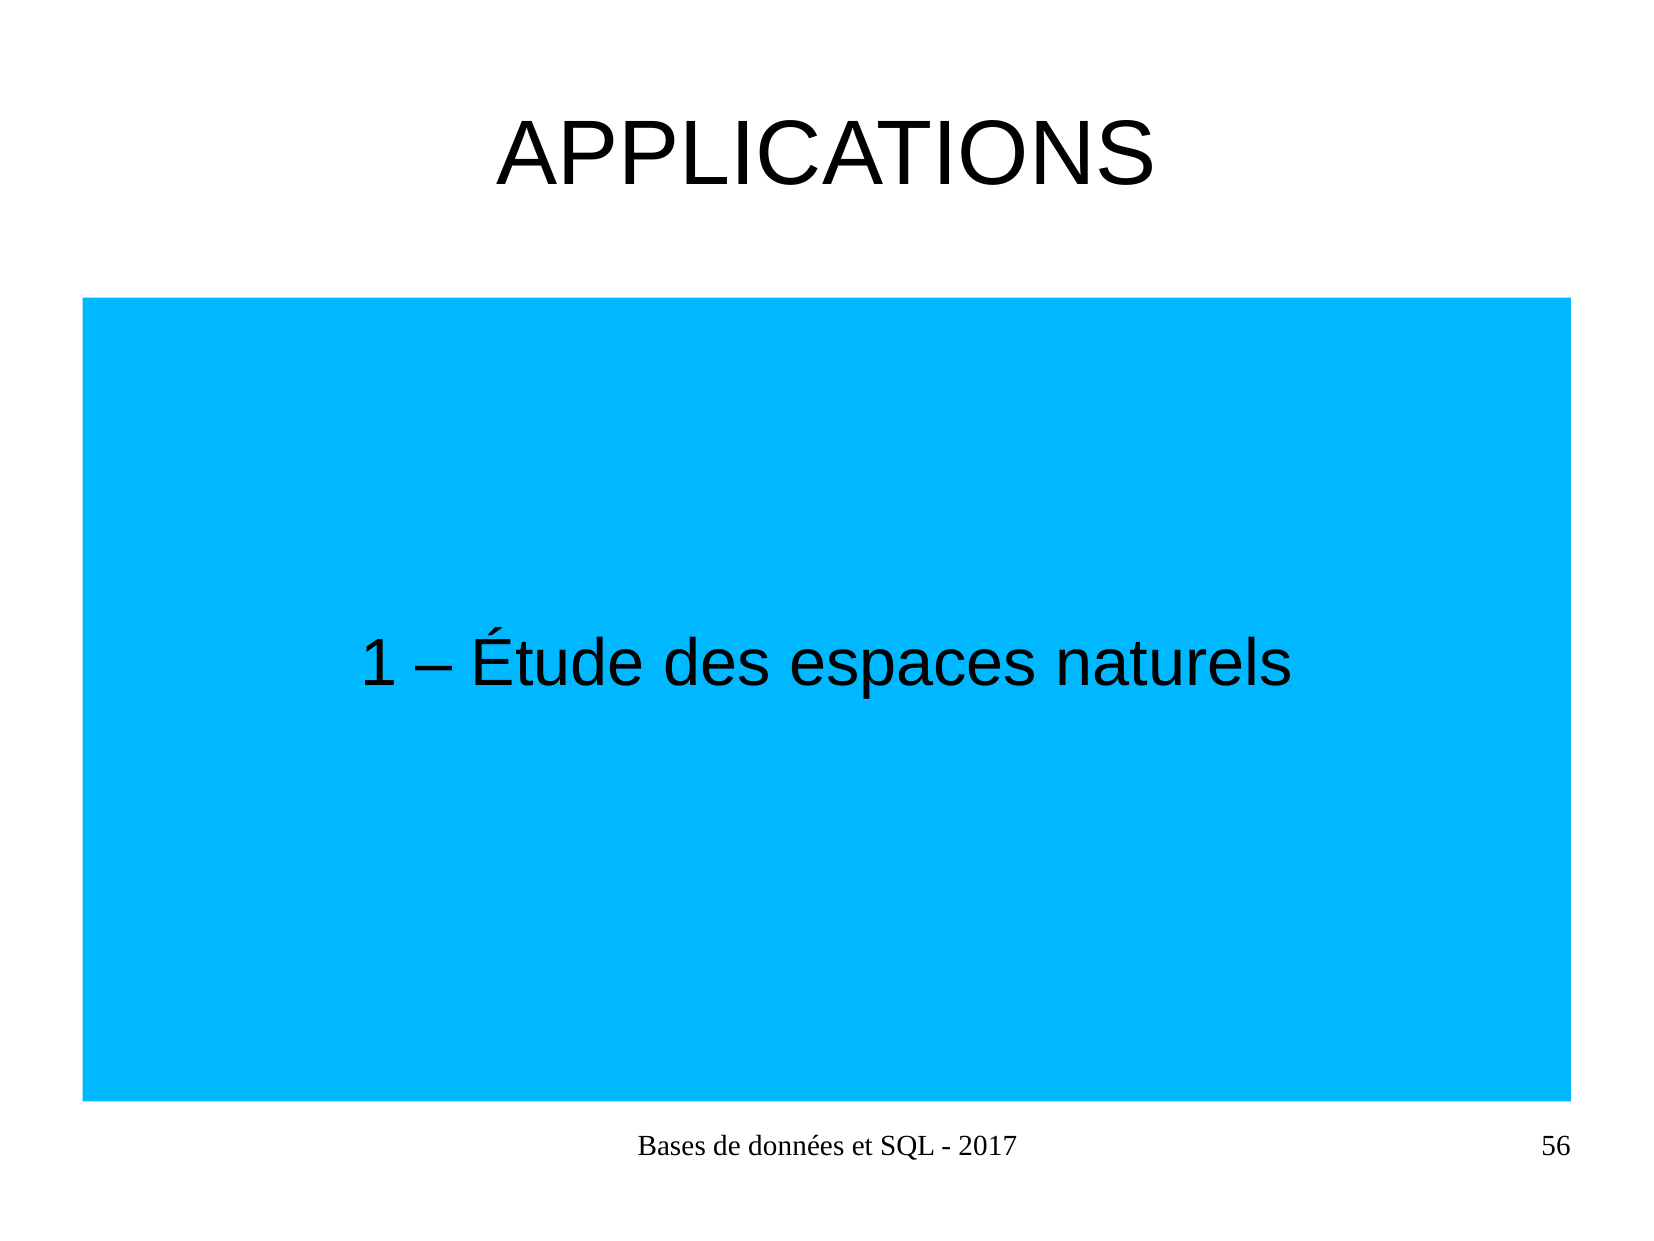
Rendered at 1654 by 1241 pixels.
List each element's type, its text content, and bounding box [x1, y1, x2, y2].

title APPLICATIONS [82, 49, 1571, 257]
subtitle 1 – Étude des espaces naturels [82, 297, 1571, 1102]
